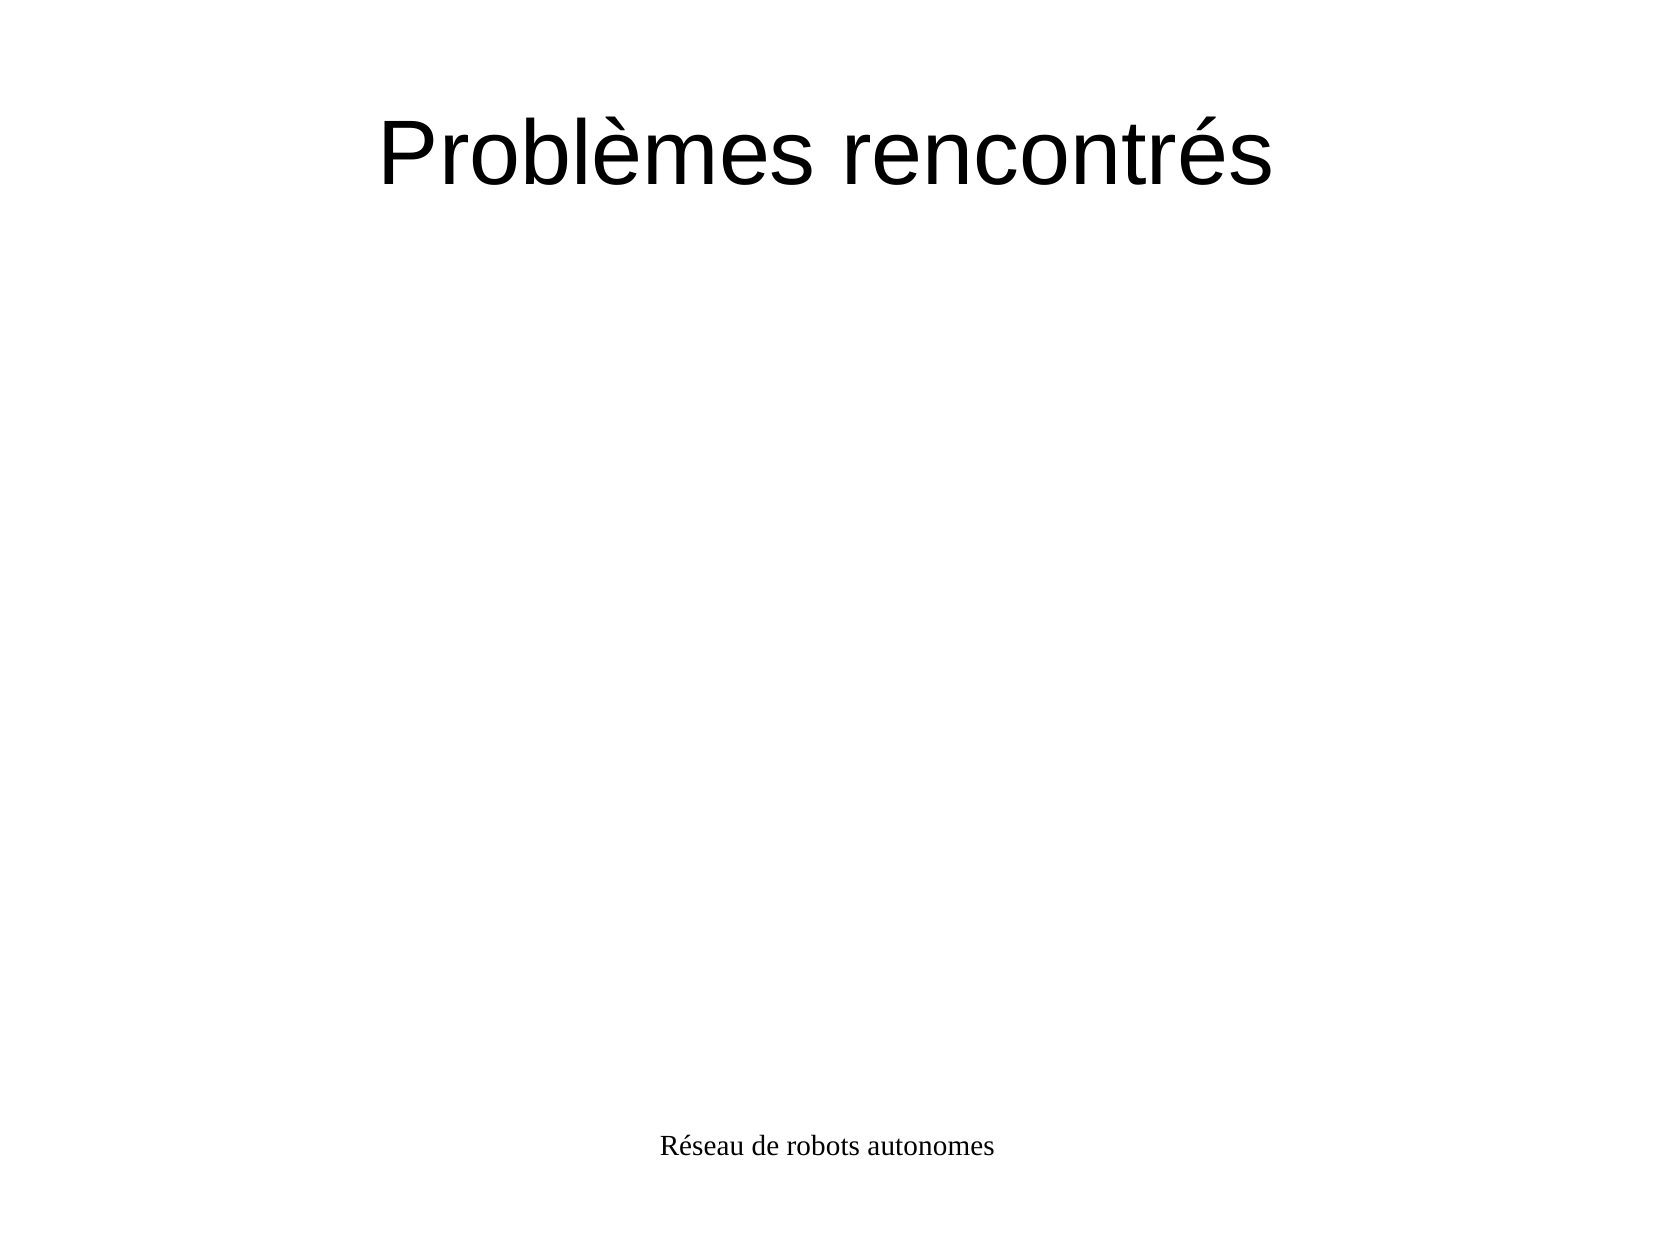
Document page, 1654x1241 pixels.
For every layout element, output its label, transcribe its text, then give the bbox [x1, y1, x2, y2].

title Problèmes rencontrés [82, 49, 1571, 257]
